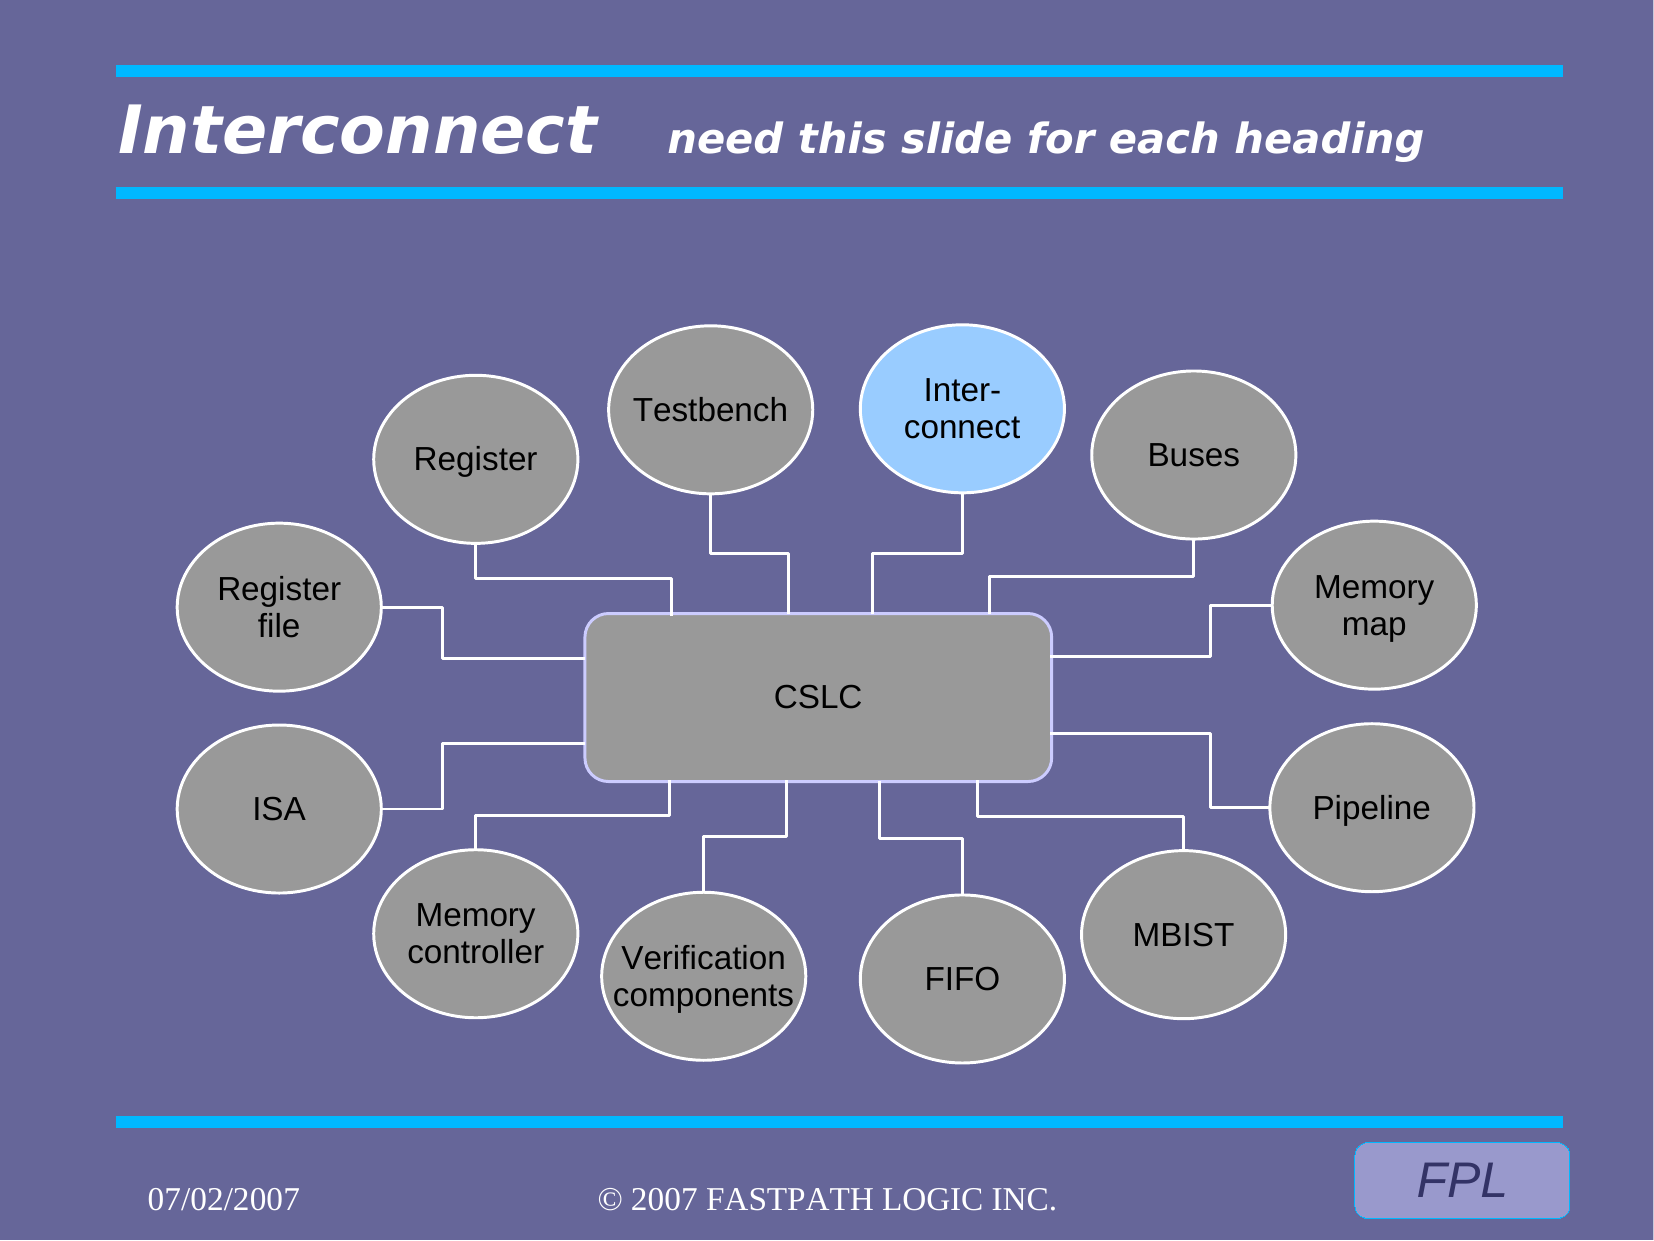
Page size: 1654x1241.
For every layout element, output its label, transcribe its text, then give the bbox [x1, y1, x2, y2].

text_box Memory map [1272, 521, 1477, 690]
text_box Verification components [601, 892, 806, 1061]
text_box CSLC [584, 613, 1052, 782]
title Interconnect need this slide for each heading [118, 41, 1531, 219]
text_box Register [373, 375, 578, 544]
text_box Inter- connect [860, 324, 1065, 493]
text_box Testbench [608, 325, 813, 494]
text_box Buses [1091, 370, 1296, 540]
text_box MBIST [1081, 850, 1286, 1019]
text_box Pipeline [1269, 723, 1475, 892]
text_box ISA [177, 725, 382, 894]
text_box Memory controller [373, 849, 578, 1018]
text_box FIFO [860, 895, 1065, 1063]
text_box Register file [177, 523, 382, 692]
